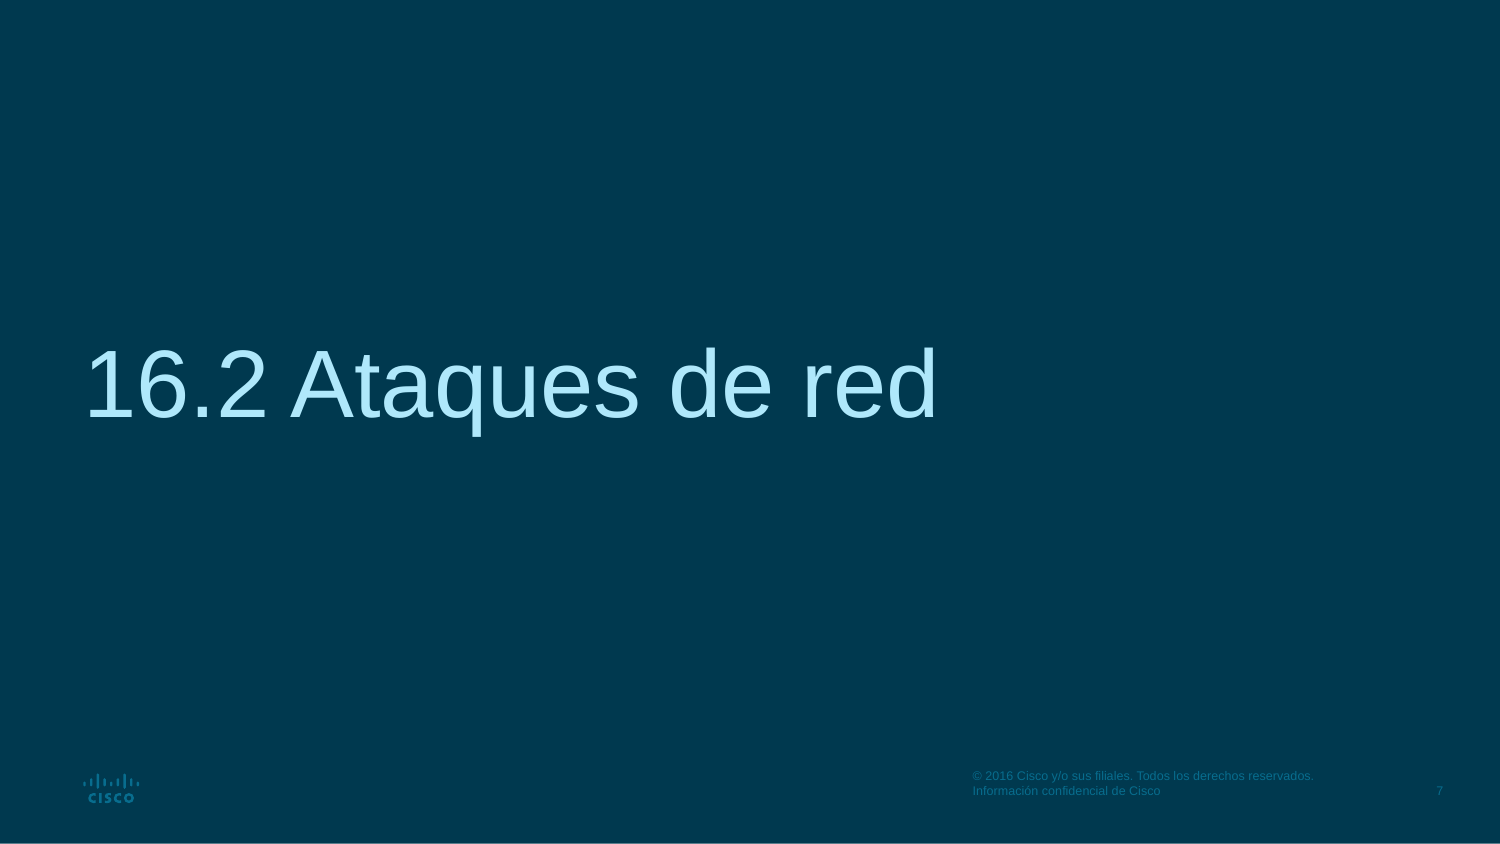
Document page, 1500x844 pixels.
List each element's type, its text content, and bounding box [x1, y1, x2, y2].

title 16.2 Ataques de red [68, 293, 1356, 446]
